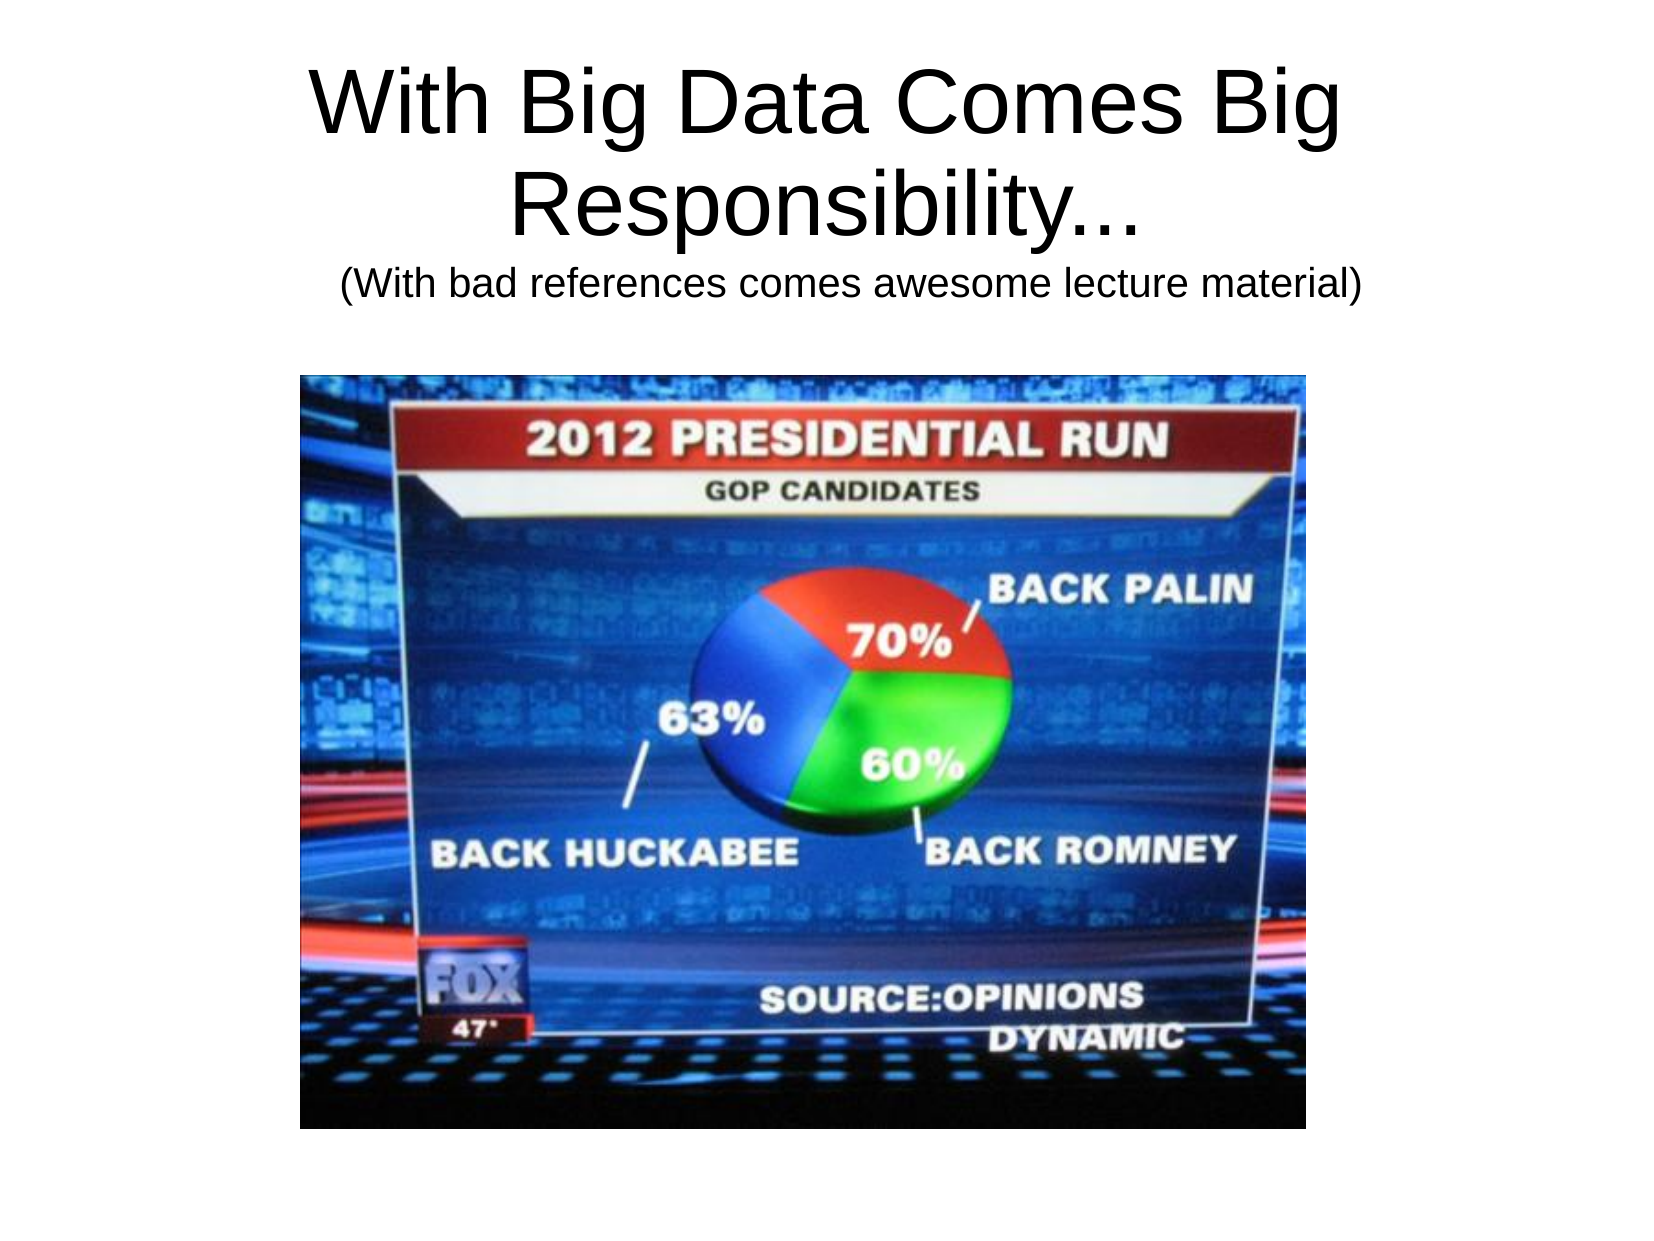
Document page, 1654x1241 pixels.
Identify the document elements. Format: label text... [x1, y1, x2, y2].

list (With bad references comes awesome lecture material) [71, 260, 1561, 316]
picture [300, 375, 1306, 1129]
title With Big Data Comes Big Responsibility... [82, 49, 1571, 257]
